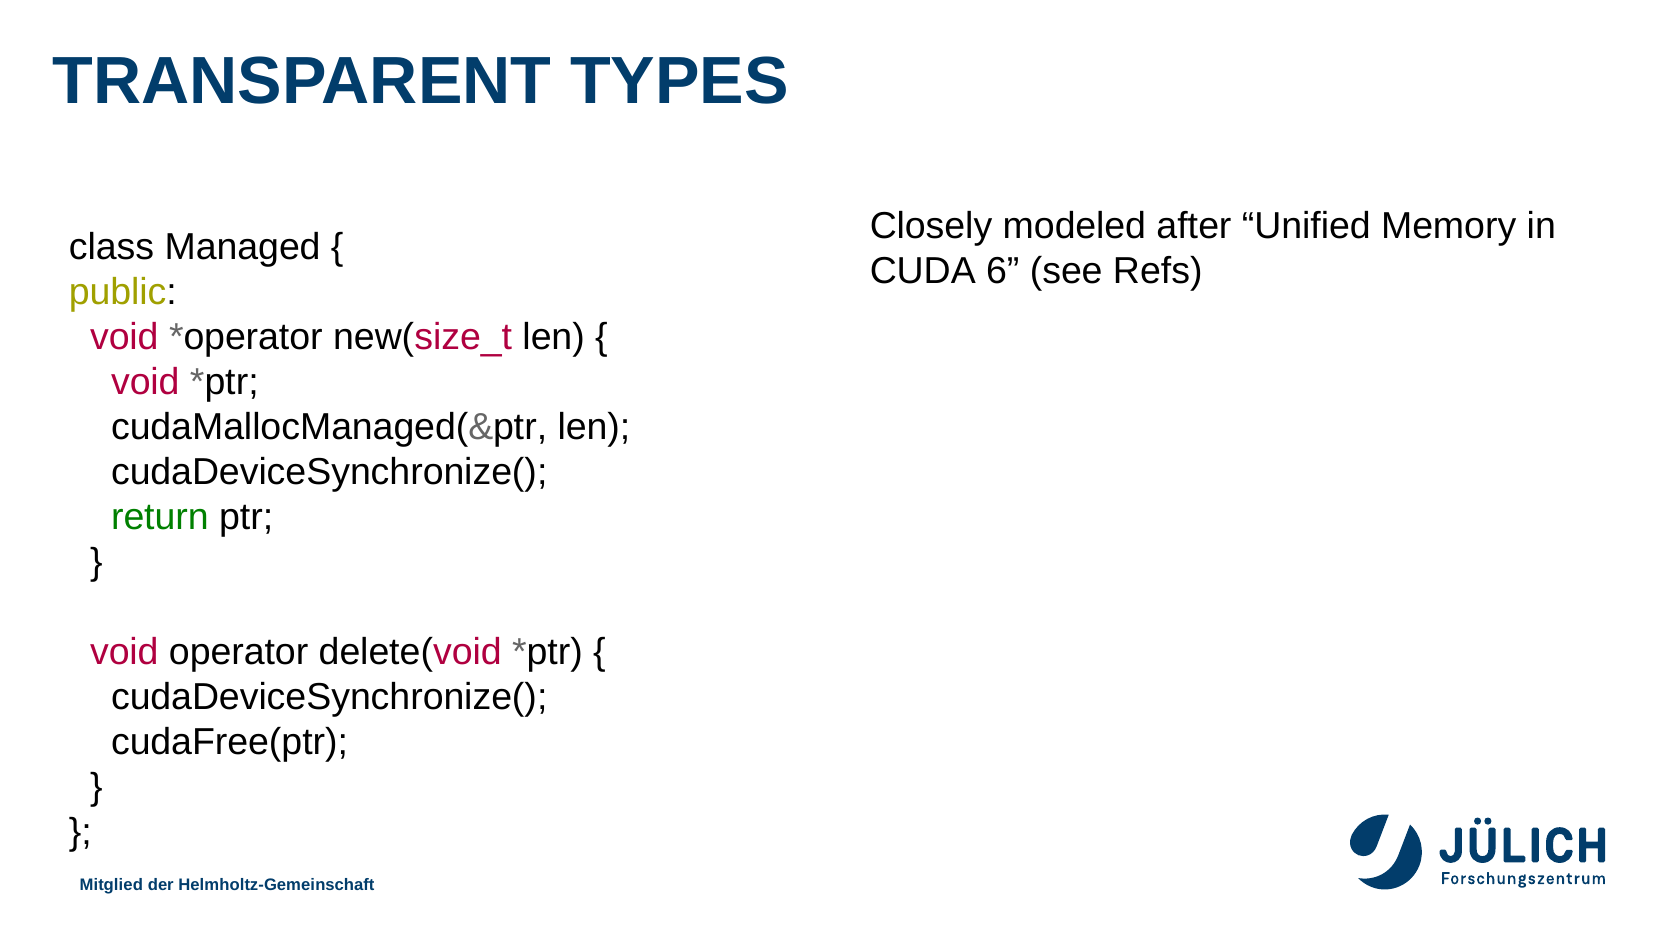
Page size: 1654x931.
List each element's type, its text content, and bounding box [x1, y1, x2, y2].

text_box Closely modeled after “Unified Memory in CUDA 6” (see Refs) [855, 193, 1591, 299]
text_box class Managed { public: void *operator new(size_t len) { void *ptr; cudaMallocManaged(&ptr, len); cudaDeviceSynchronize(); return ptr; } void operator delete(void *ptr) { cudaDeviceSynchronize(); cudaFree(ptr); } }; [54, 214, 646, 860]
title Transparent Types [52, 43, 1606, 194]
